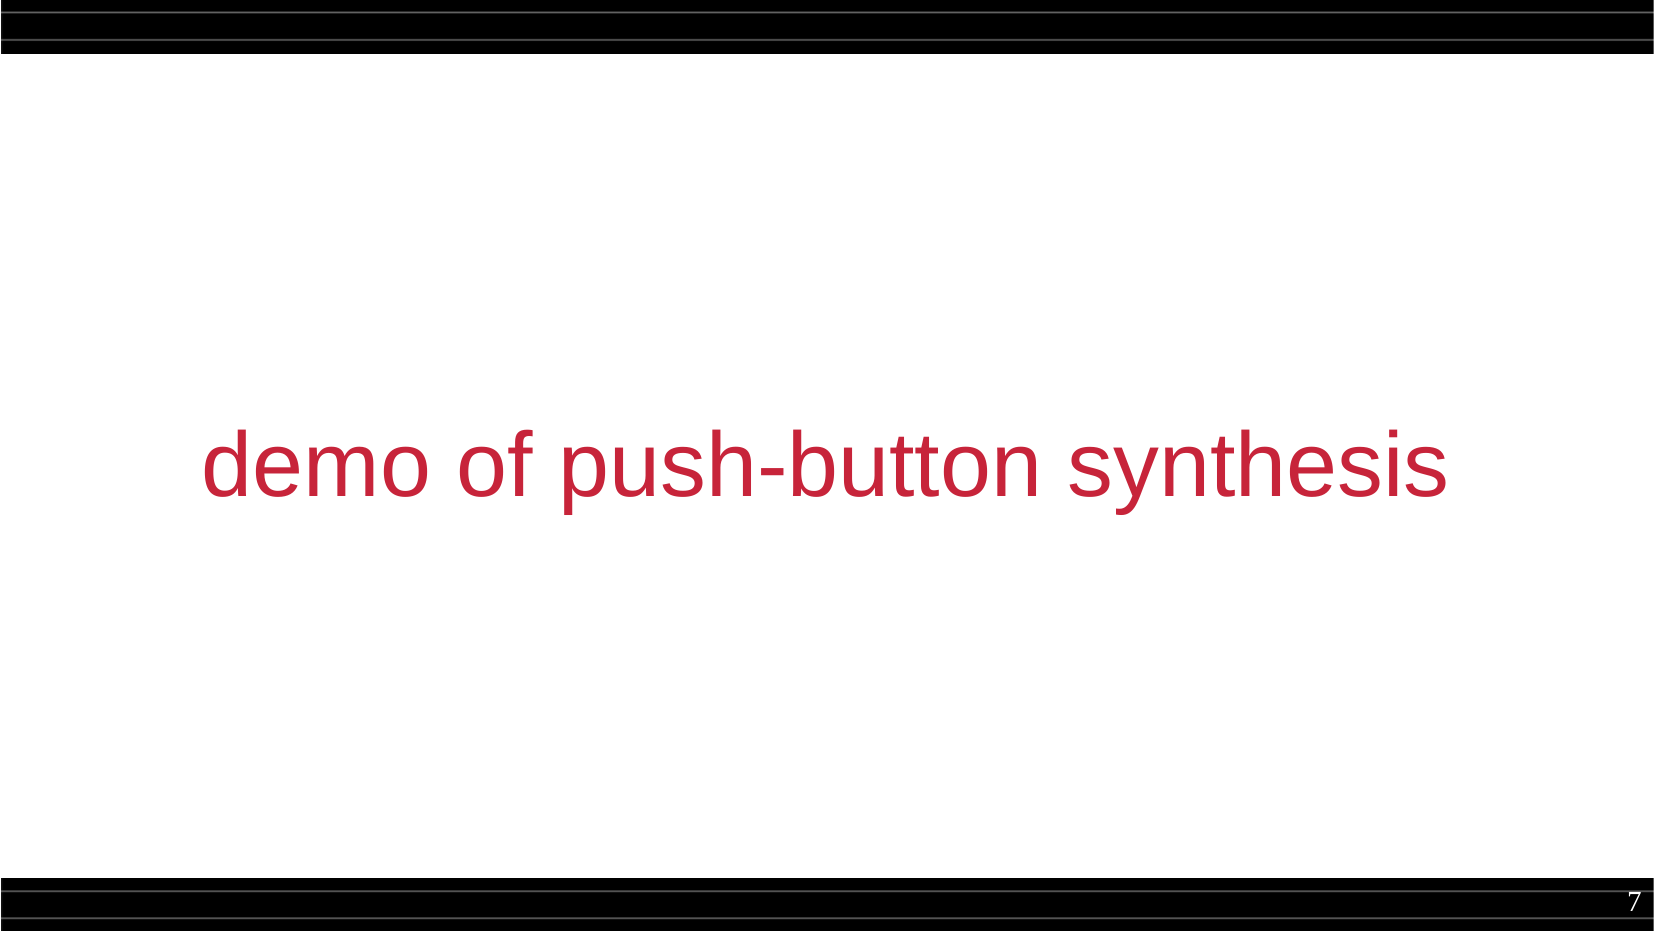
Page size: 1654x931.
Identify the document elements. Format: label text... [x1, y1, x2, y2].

title demo of push-button synthesis [0, 0, 1654, 931]
